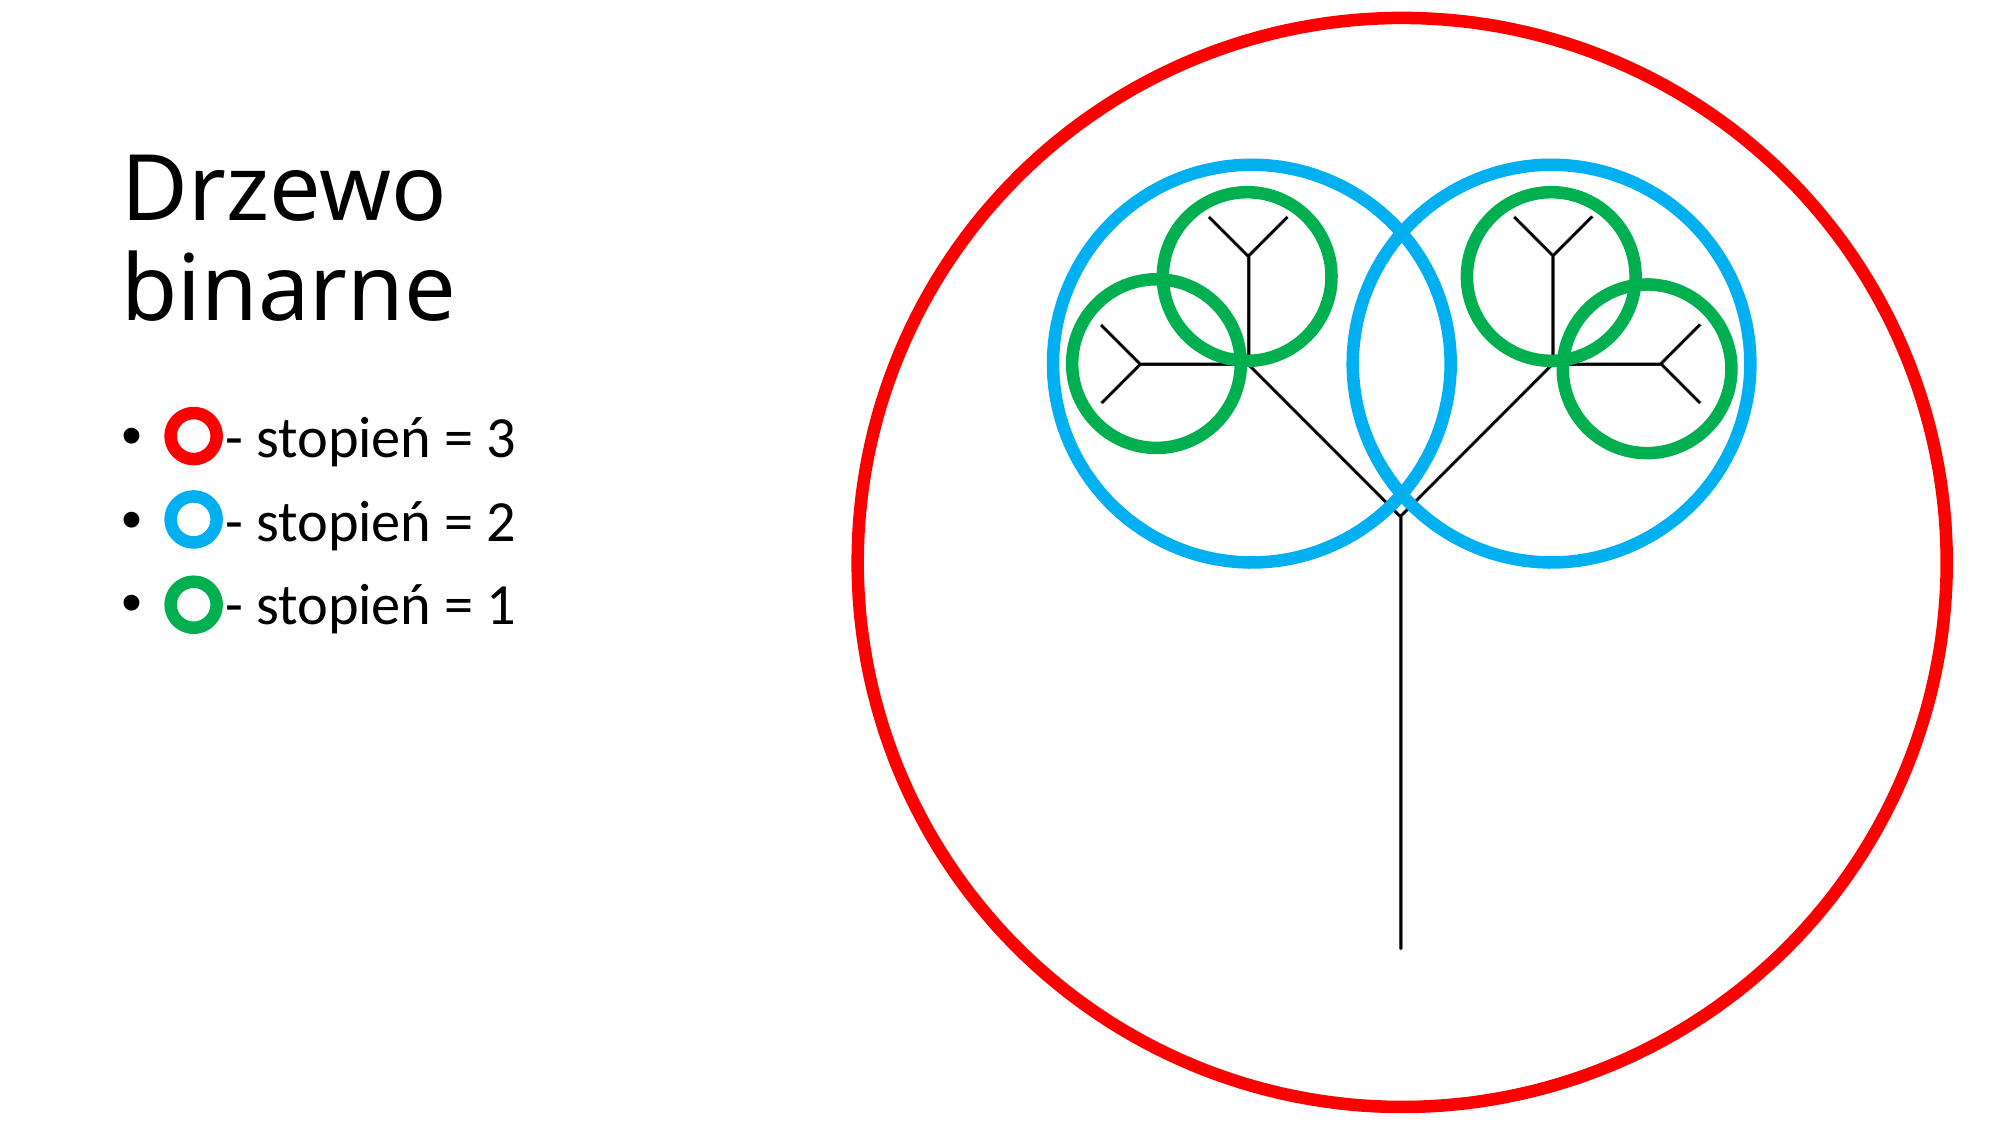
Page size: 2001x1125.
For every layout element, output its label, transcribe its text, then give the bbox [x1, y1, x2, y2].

picture [1053, 417, 1751, 961]
picture [1060, 172, 1392, 555]
picture [1412, 172, 1743, 555]
picture [1305, 164, 1499, 222]
list - stopień = 3 - stopień = 2 - stopień = 1 [106, 399, 706, 1021]
picture [1360, 245, 1444, 483]
picture [1605, 164, 1751, 310]
picture [1053, 164, 1199, 308]
title Drzewo binarne [106, 103, 740, 379]
